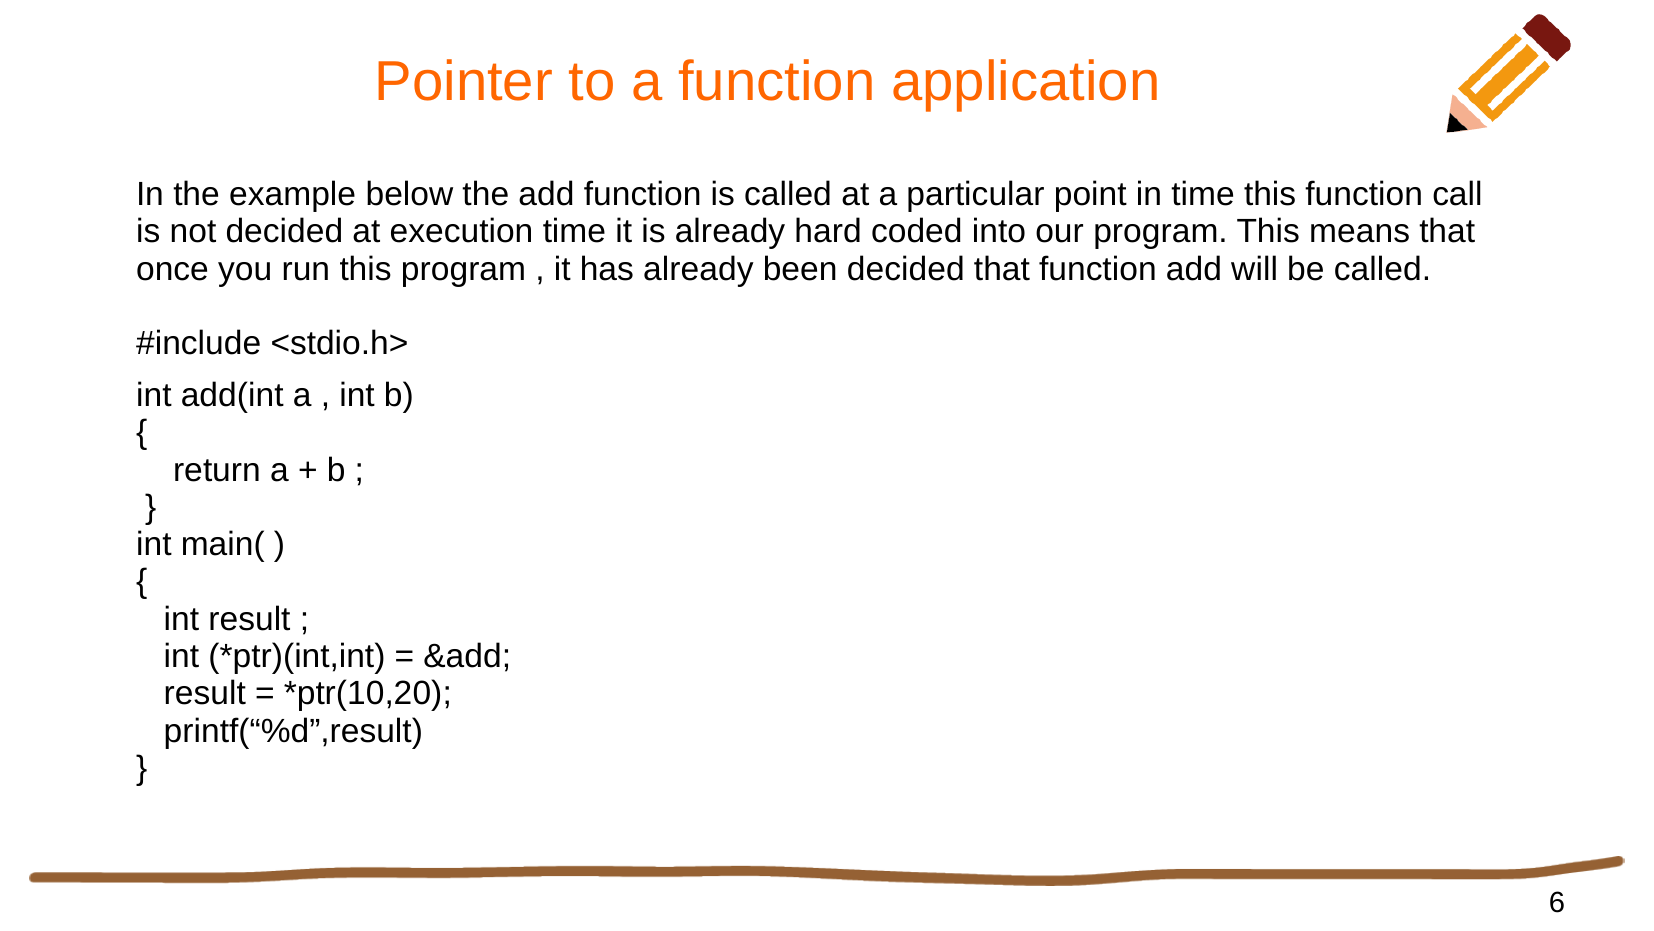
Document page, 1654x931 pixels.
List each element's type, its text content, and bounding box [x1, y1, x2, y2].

picture [1446, 14, 1571, 133]
picture [29, 856, 1625, 886]
title Pointer to a function application [88, 29, 1447, 133]
list In the example below the add function is called at a particular point in time this function call is not decided at execution time it is already hard coded into our program. This means that once you run this program , it has already been decided that function add will be called. #include <stdio.h> int add(int a , int b) { return a + b ; } int main( ) { int result ; int (*ptr)(int,int) = &add; result = *ptr(10,20); printf(“%d”,result) } [88, 175, 1501, 826]
